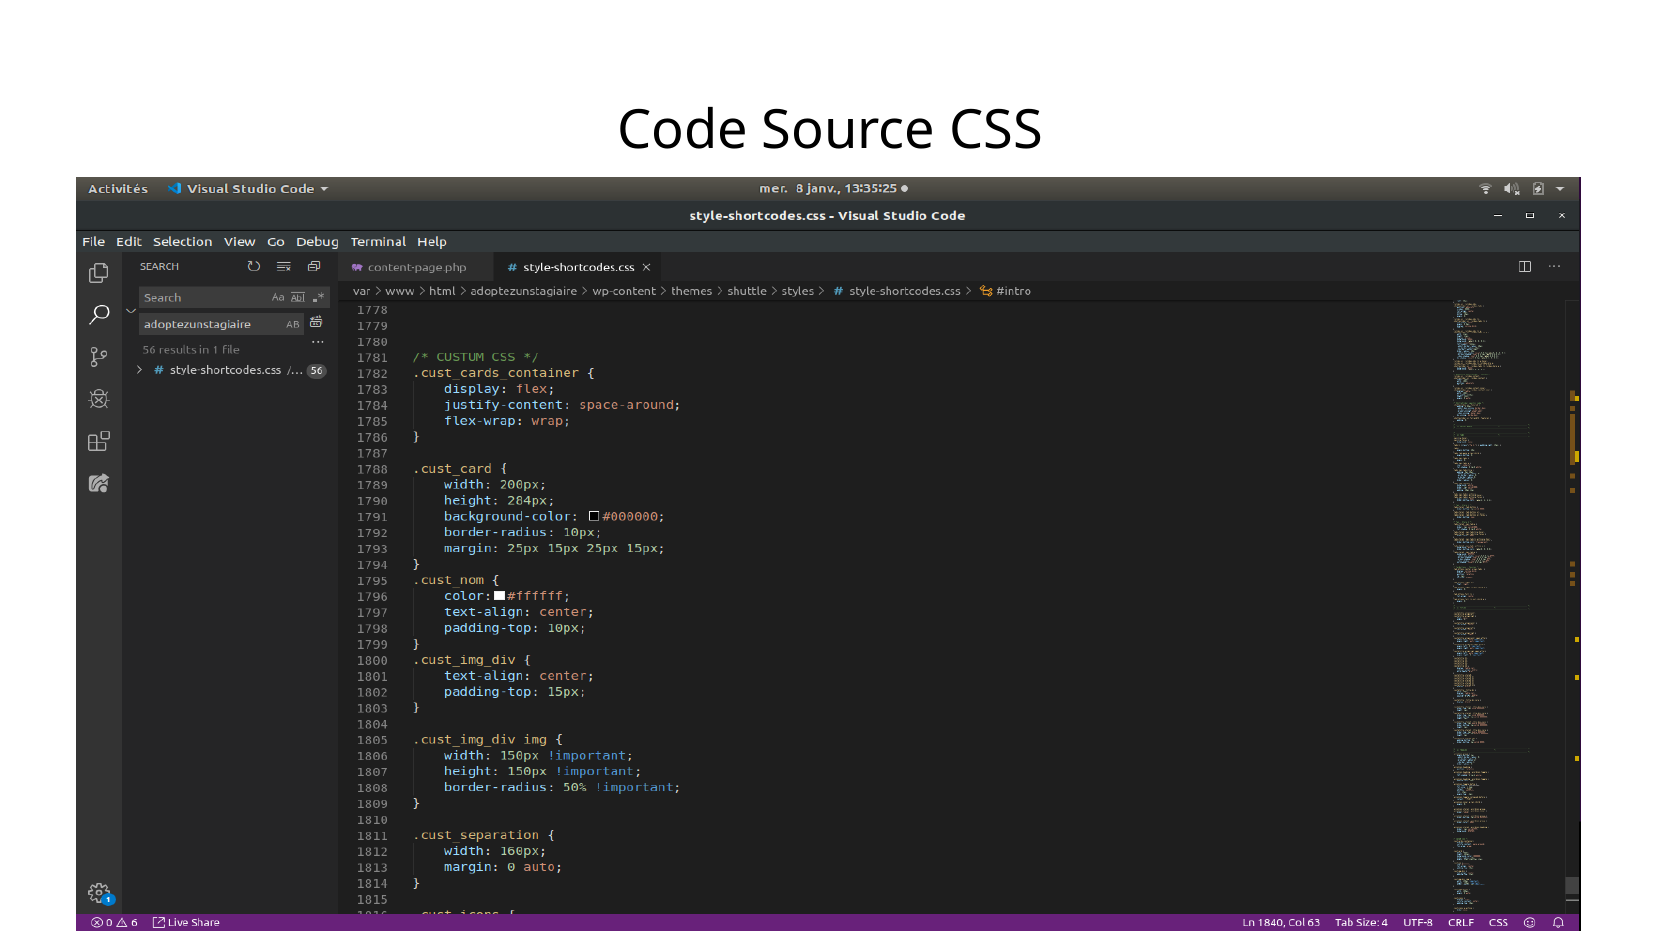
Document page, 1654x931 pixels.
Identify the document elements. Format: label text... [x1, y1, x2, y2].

picture [76, 177, 1581, 931]
text_box Code Source CSS [602, 82, 1004, 152]
